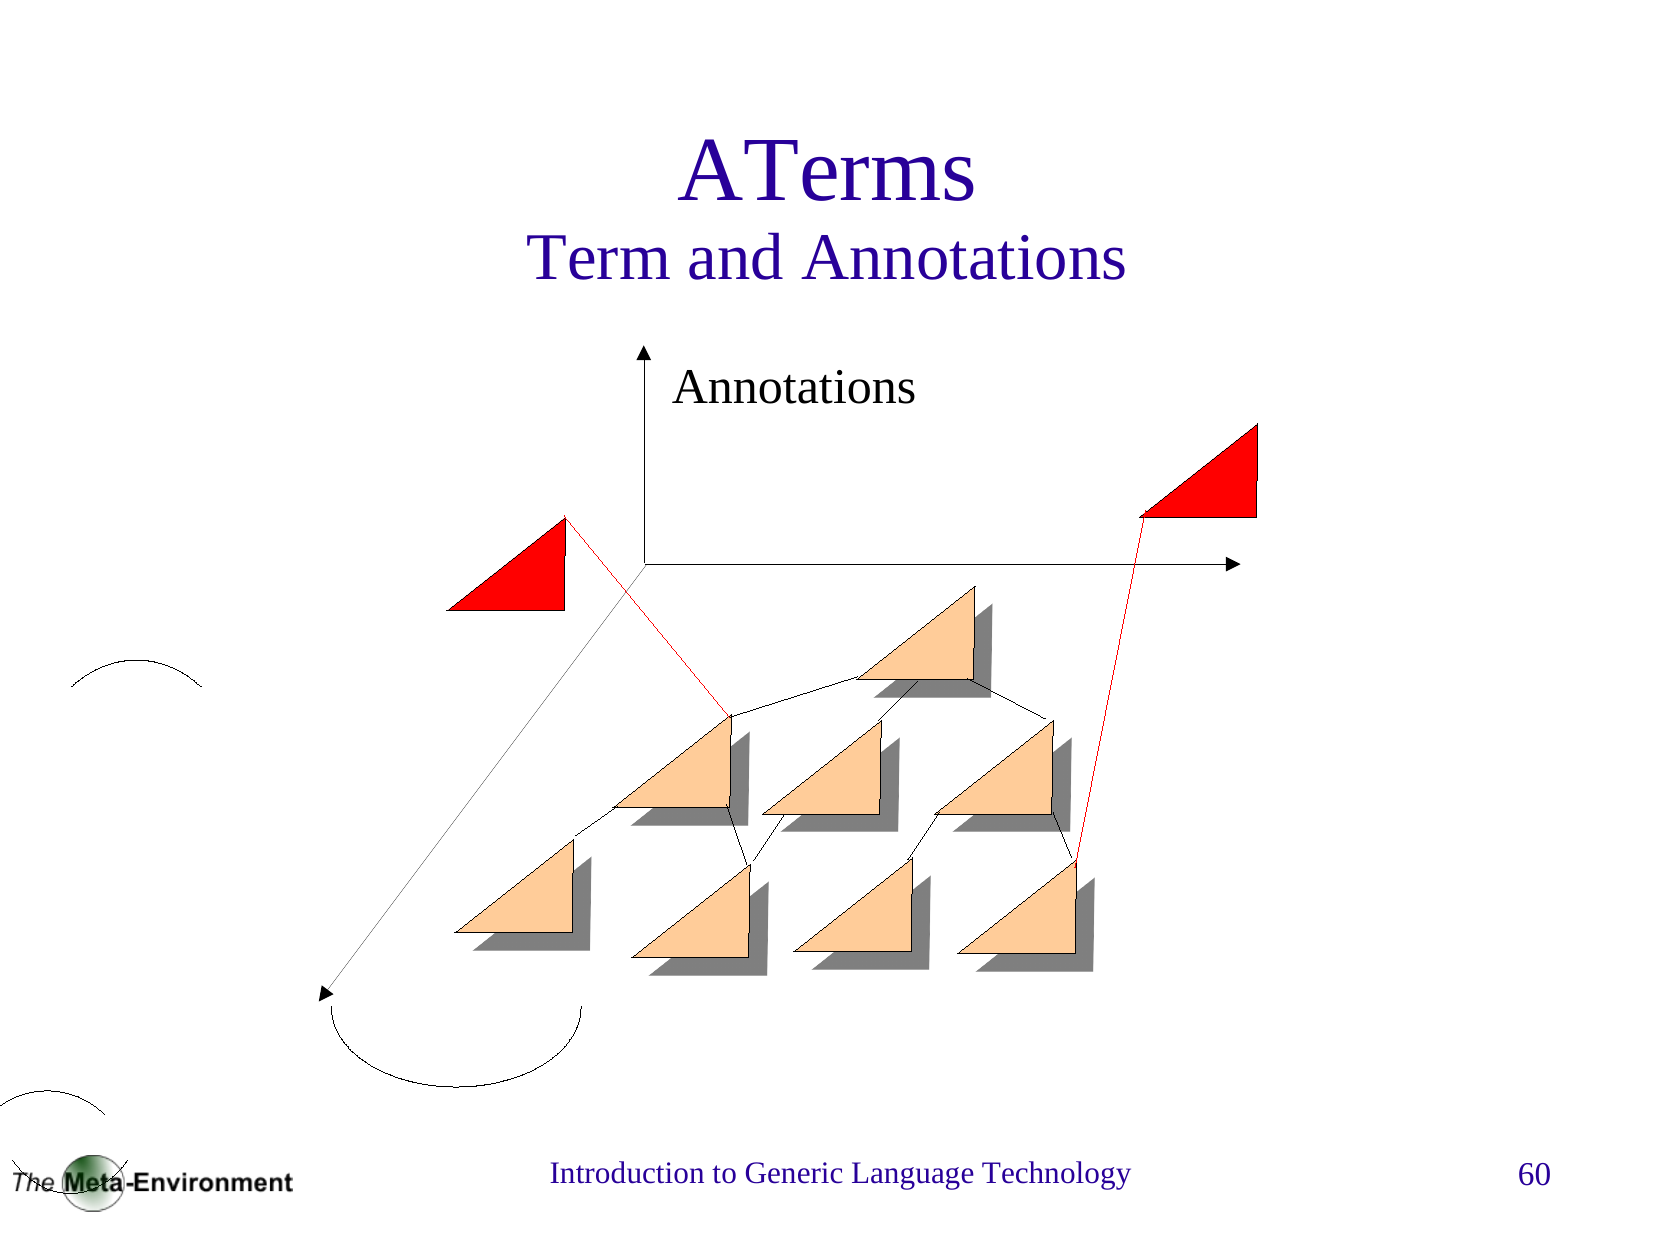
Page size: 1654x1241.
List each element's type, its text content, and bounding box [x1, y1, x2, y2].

text_box [762, 720, 882, 815]
text_box [934, 720, 1054, 815]
text_box Annotations [671, 359, 917, 420]
text_box [1139, 423, 1258, 518]
text_box [454, 839, 574, 933]
text_box [446, 517, 566, 611]
text_box [612, 714, 732, 808]
text_box [856, 586, 976, 680]
title ATerms Term and Annotations [121, 102, 1534, 311]
picture [13, 1155, 293, 1212]
text_box [631, 864, 751, 958]
text_box [957, 859, 1077, 954]
text_box [793, 857, 913, 952]
